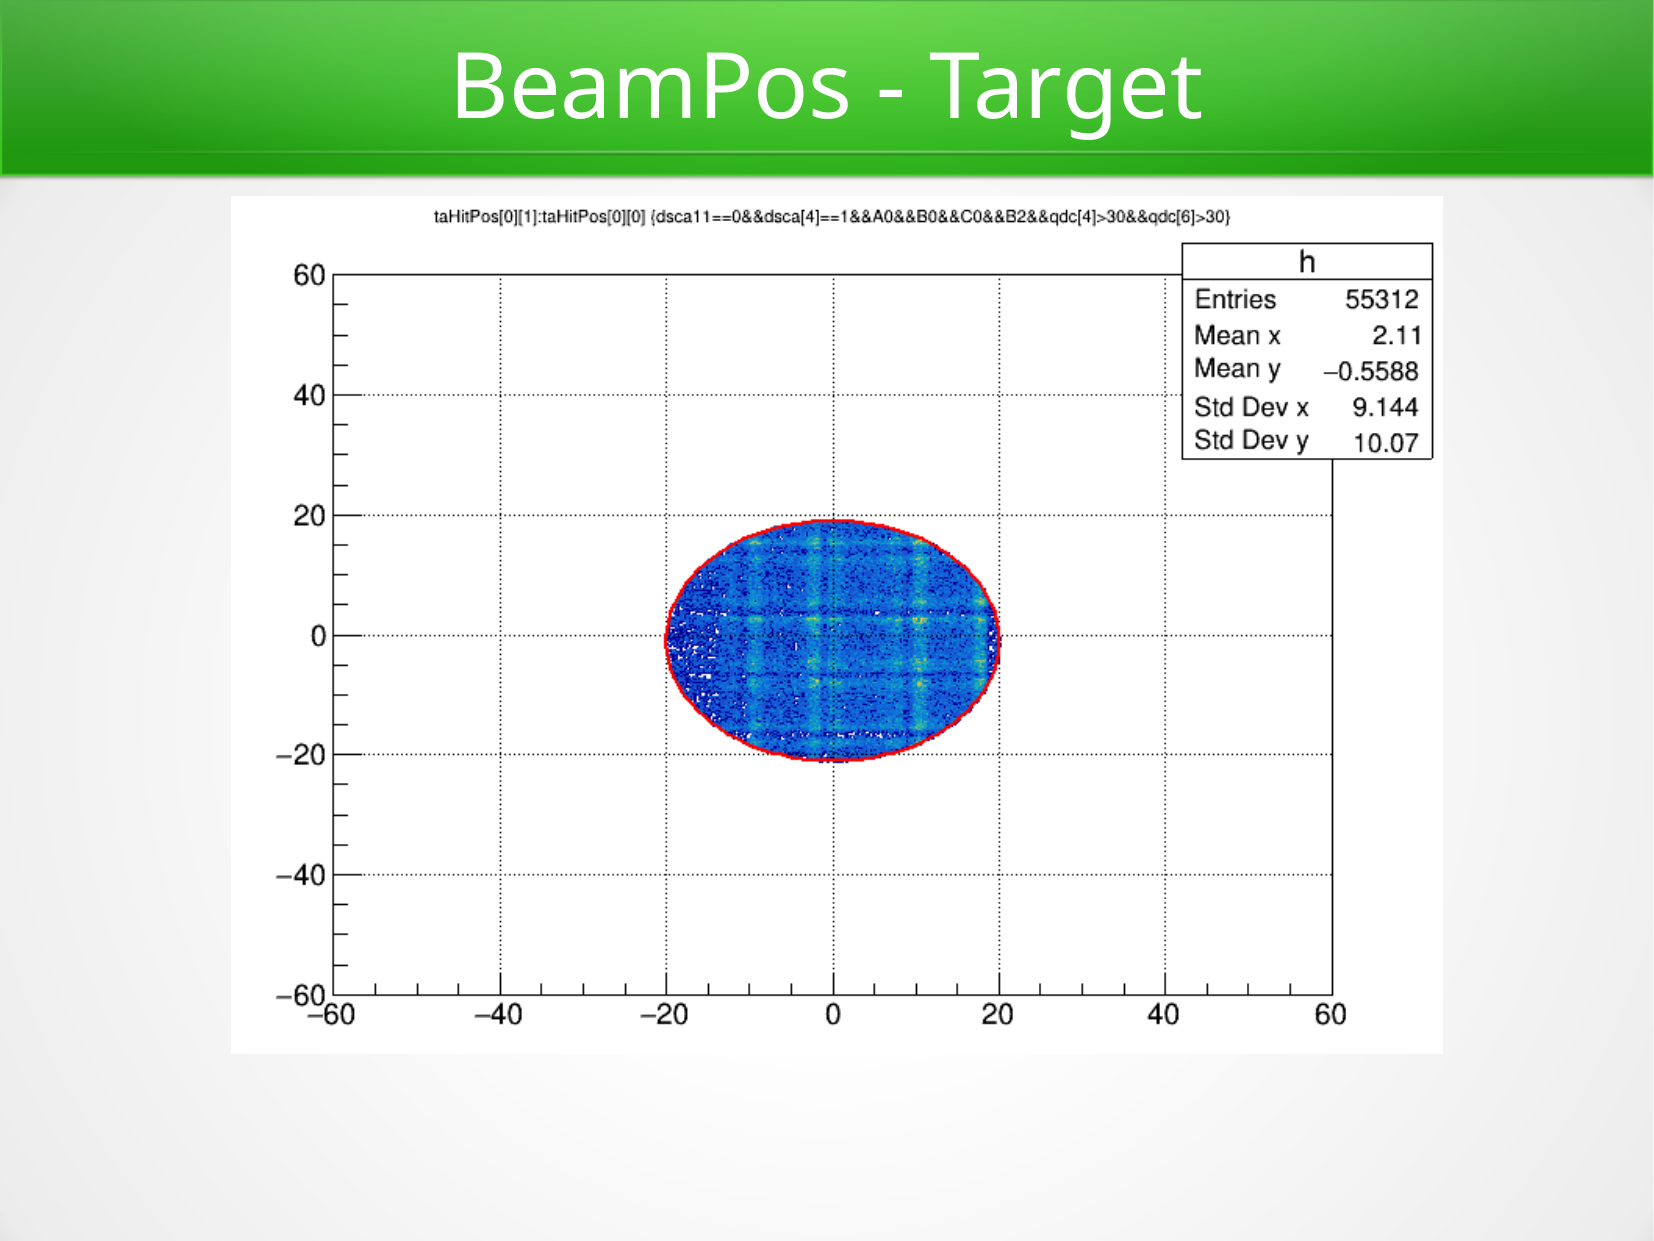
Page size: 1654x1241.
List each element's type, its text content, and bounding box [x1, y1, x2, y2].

picture [0, 0, 1654, 1241]
title BeamPos - Target [82, 11, 1571, 154]
